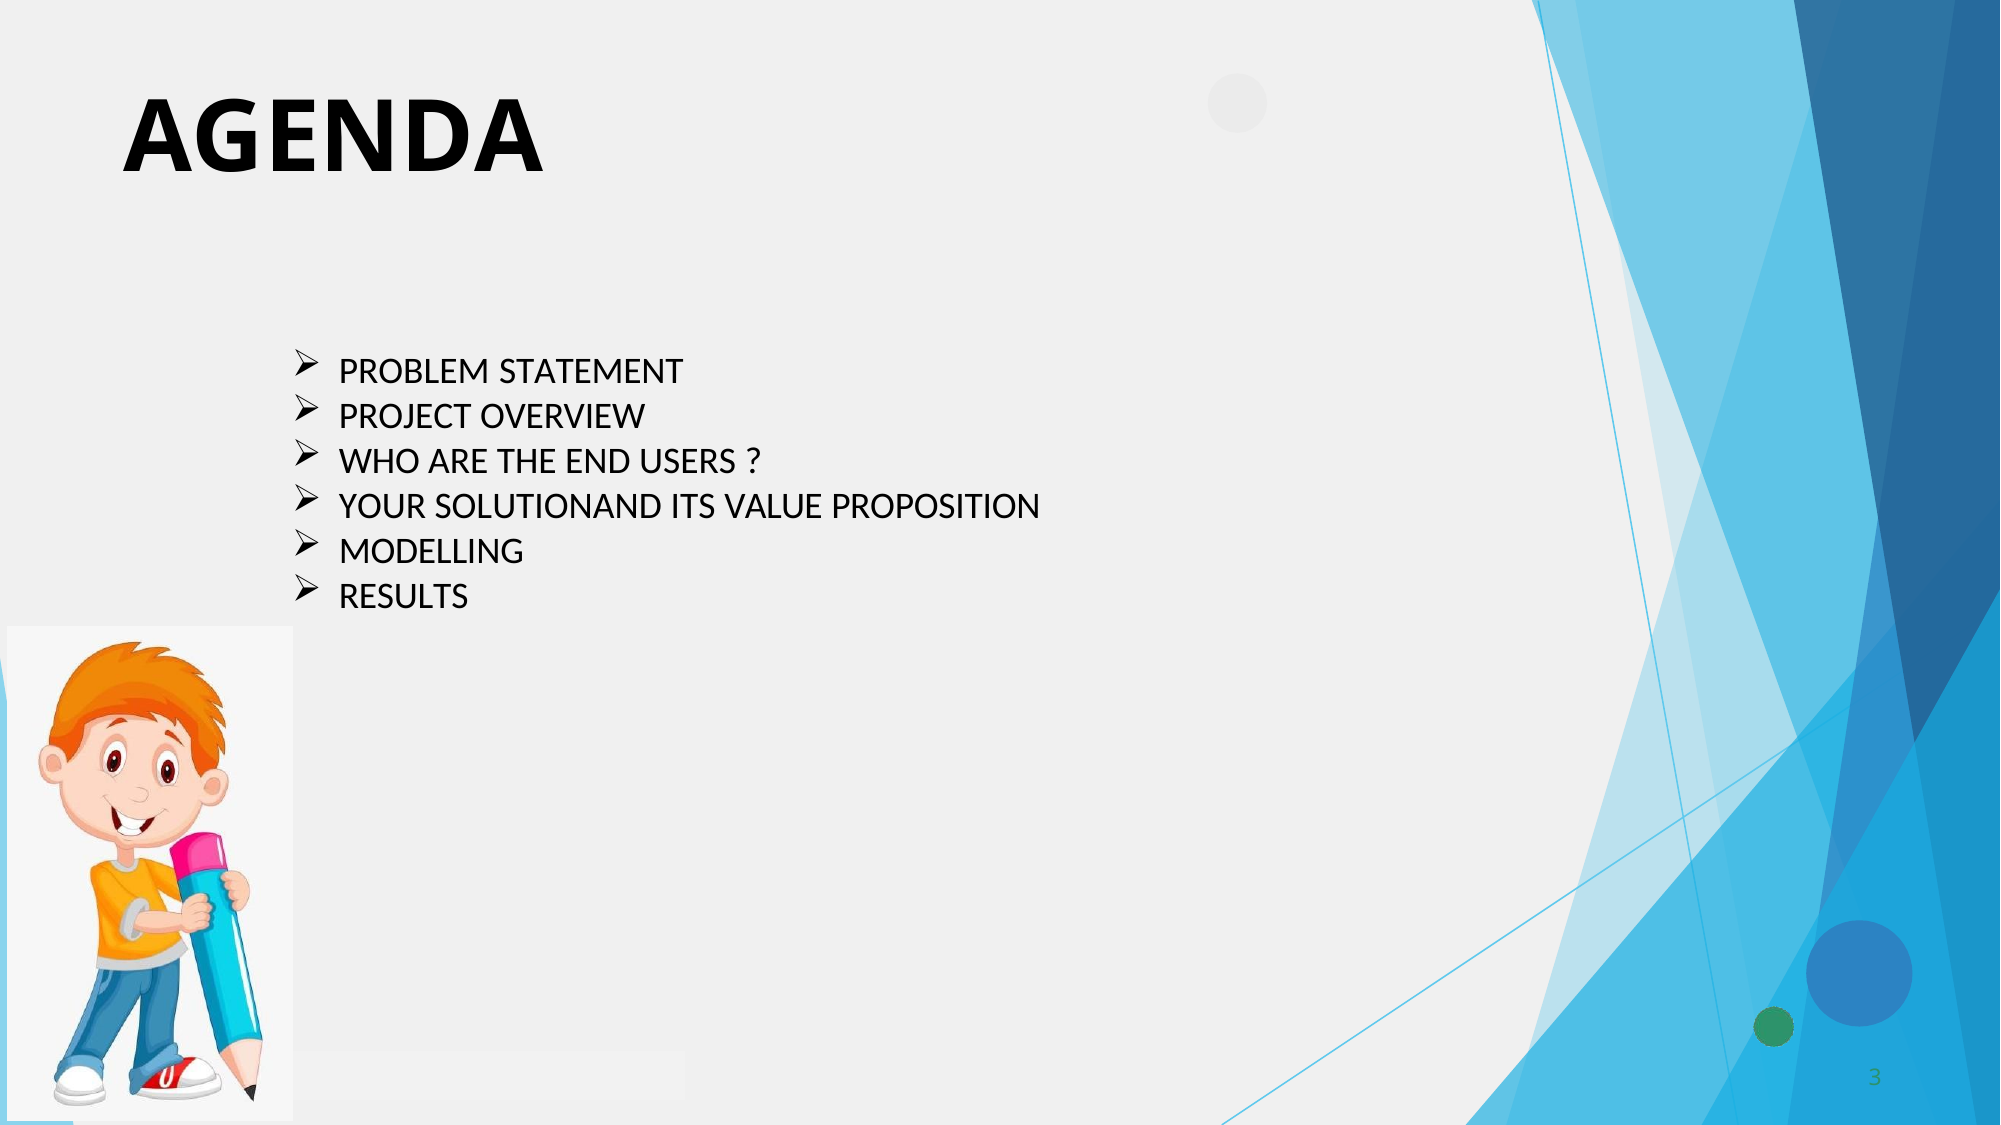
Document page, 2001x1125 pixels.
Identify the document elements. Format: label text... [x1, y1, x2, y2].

text_box PROBLEM STATEMENT PROJECT OVERVIEW WHO ARE THE END USERS ? YOUR SOLUTIONAND ITS VALUE PROPOSITION MODELLING RESULTS [287, 343, 1041, 618]
text_box [0, 0, 2000, 1125]
title AGENDA [91, 43, 1690, 244]
slide_number 3 [1849, 1061, 1890, 1093]
picture [7, 626, 685, 1121]
picture [1753, 1006, 1794, 1047]
